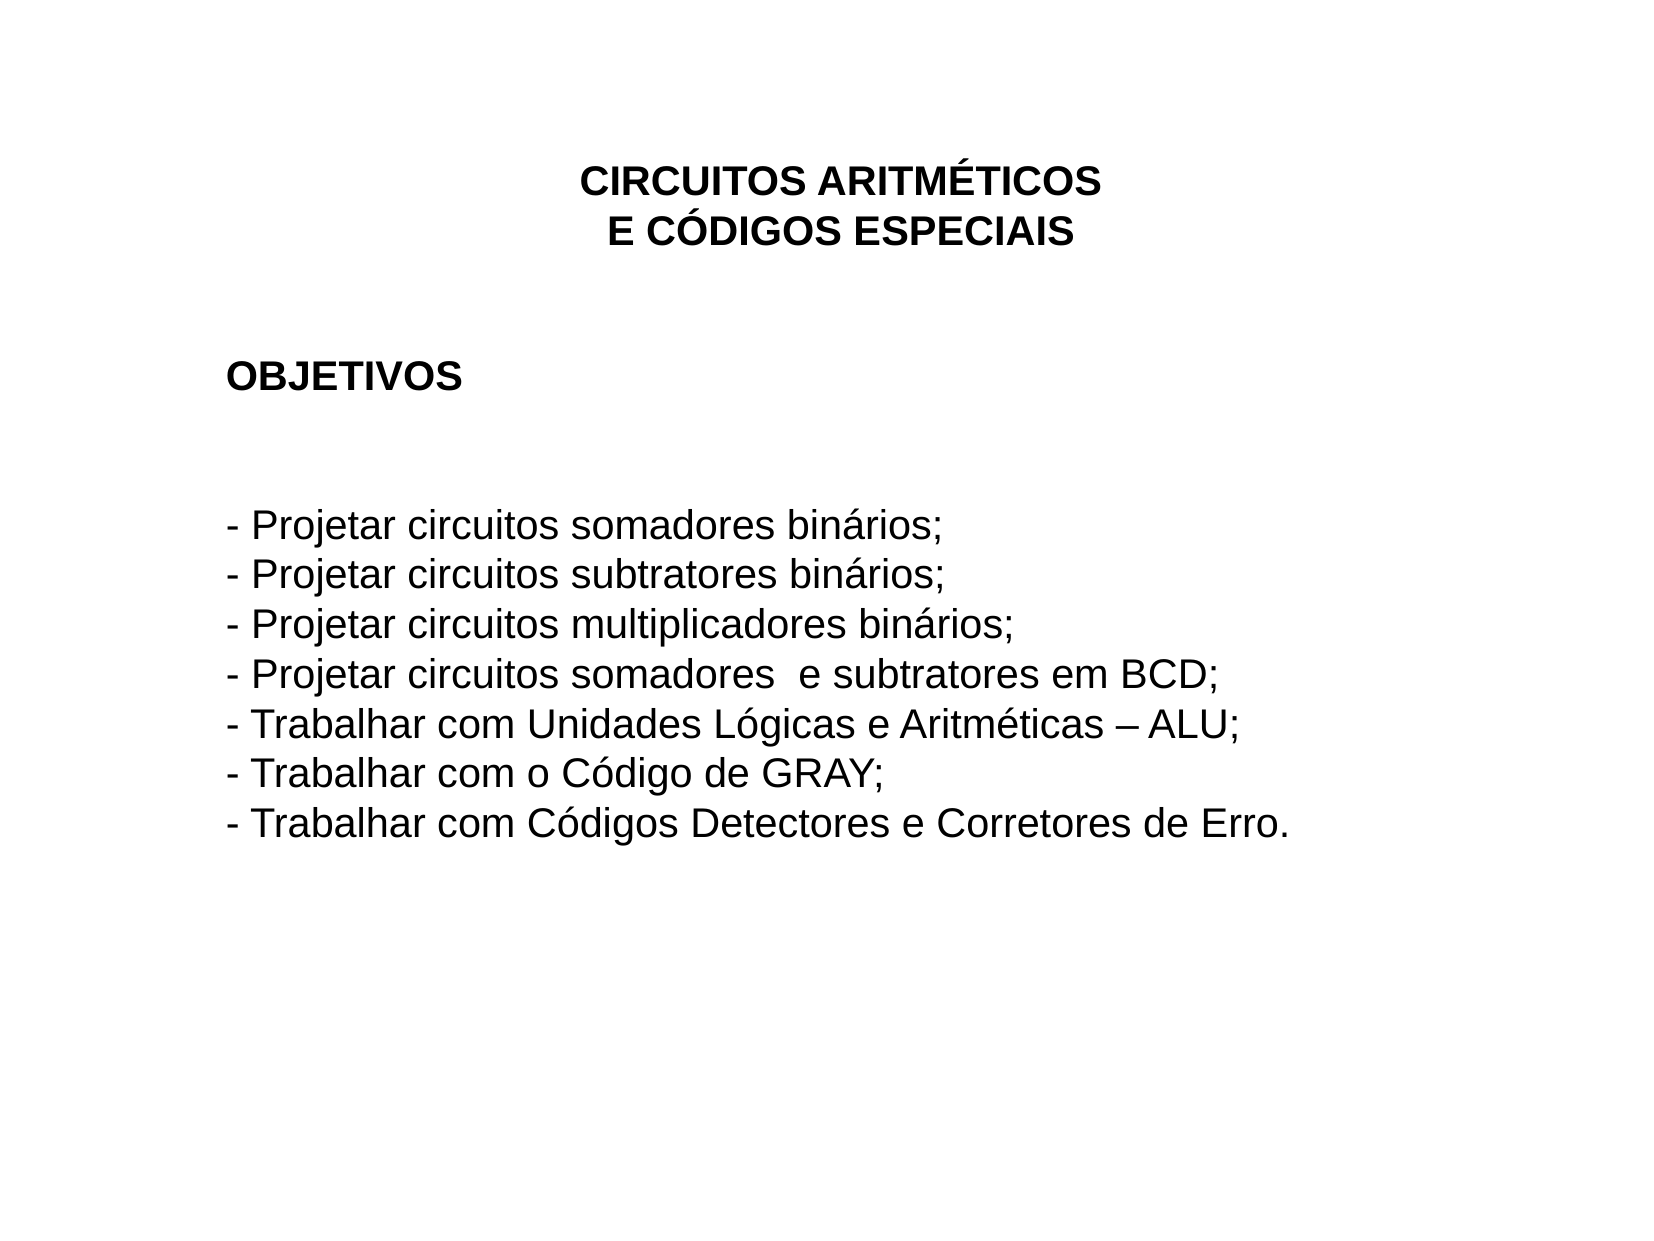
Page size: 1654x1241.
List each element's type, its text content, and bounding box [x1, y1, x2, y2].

text_box CIRCUITOS ARITMÉTICOS E CÓDIGOS ESPECIAIS [410, 46, 1237, 262]
text_box OBJETIVOS - Projetar circuitos somadores binários; - Projetar circuitos subtratores binários; - Projetar circuitos multiplicadores binários; - Projetar circuitos somadores e subtratores em BCD; - Trabalhar com Unidades Lógicas e Aritméticas – ALU; - Trabalhar com o Código de GRAY; - Trabalhar com Códigos Detectores e Corretores de Erro. [175, 340, 1504, 854]
